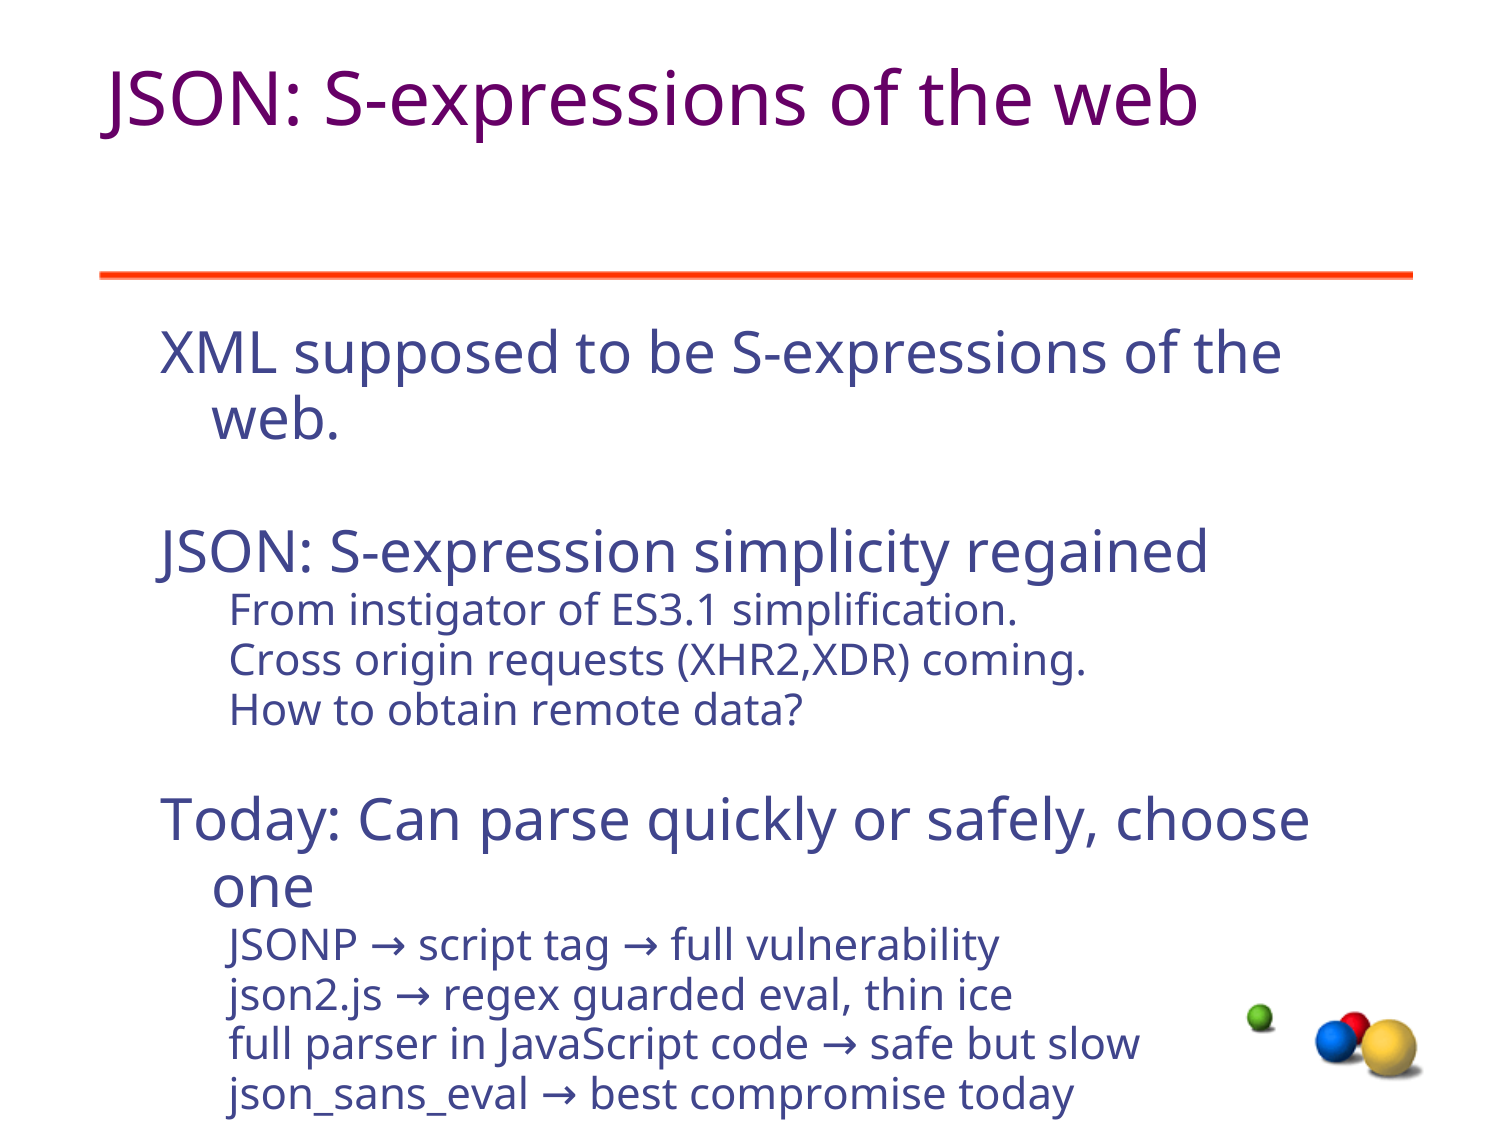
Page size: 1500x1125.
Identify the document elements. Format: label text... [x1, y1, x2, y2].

title JSON: S-expressions of the web [106, 57, 1369, 231]
subtitle XML supposed to be S-expressions of the web. JSON: S-expression simplicity regained From instigator of ES3.1 simplification. Cross origin requests (XHR2,XDR) coming. How to obtain remote data? Today: Can parse quickly or safely, choose one JSONP → script tag → full vulnerability json2.js → regex guarded eval, thin ice full parser in JavaScript code → safe but slow json_sans_eval → best compromise today [144, 320, 1407, 987]
picture [99, 271, 1413, 280]
picture [1224, 999, 1449, 1083]
